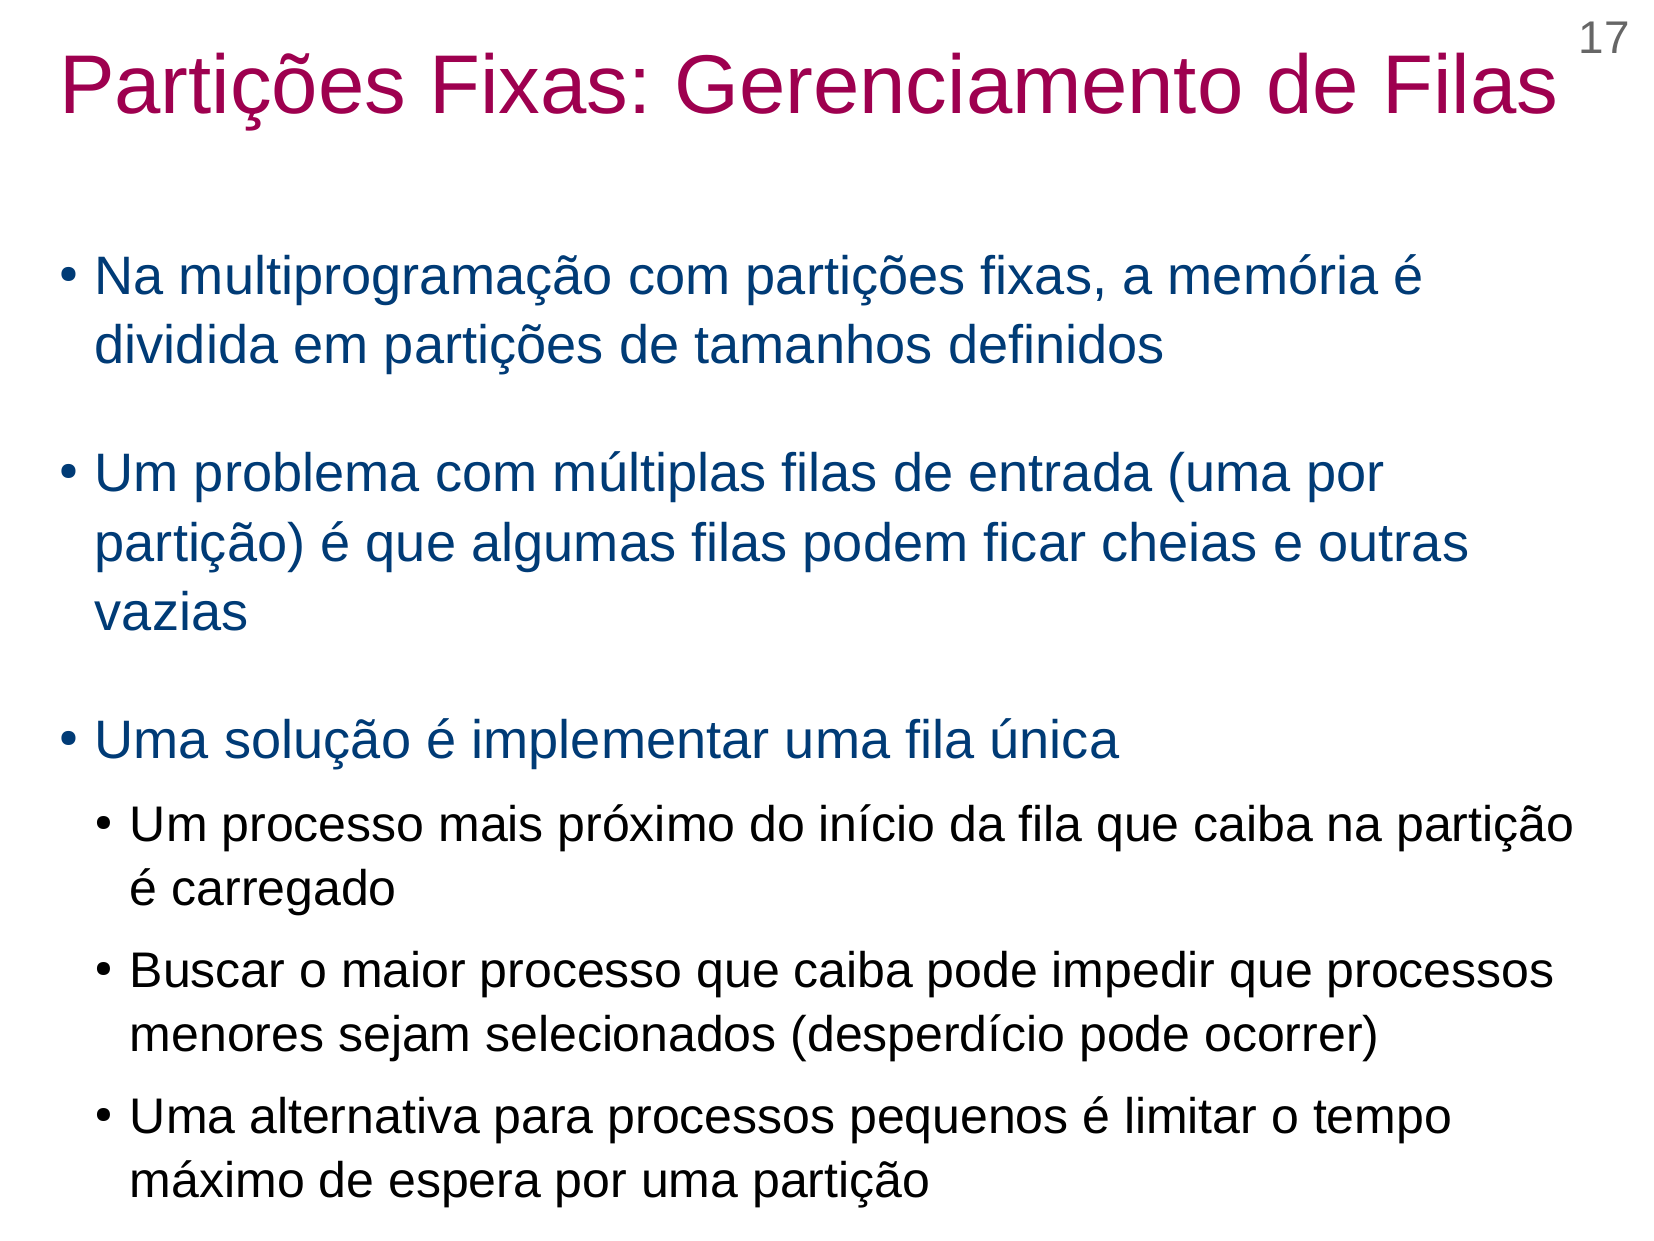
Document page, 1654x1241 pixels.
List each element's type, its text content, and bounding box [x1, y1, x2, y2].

list Na multiprogramação com partições fixas, a memória é dividida em partições de tamanhos definidos Um problema com múltiplas filas de entrada (uma por partição) é que algumas filas podem ficar cheias e outras vazias Uma solução é implementar uma fila única Um processo mais próximo do início da fila que caiba na partição é carregado Buscar o maior processo que caiba pode impedir que processos menores sejam selecionados (desperdício pode ocorrer) Uma alternativa para processos pequenos é limitar o tempo máximo de espera por uma partição [59, 236, 1595, 1211]
title Partições Fixas: Gerenciamento de Filas [59, 29, 1595, 148]
